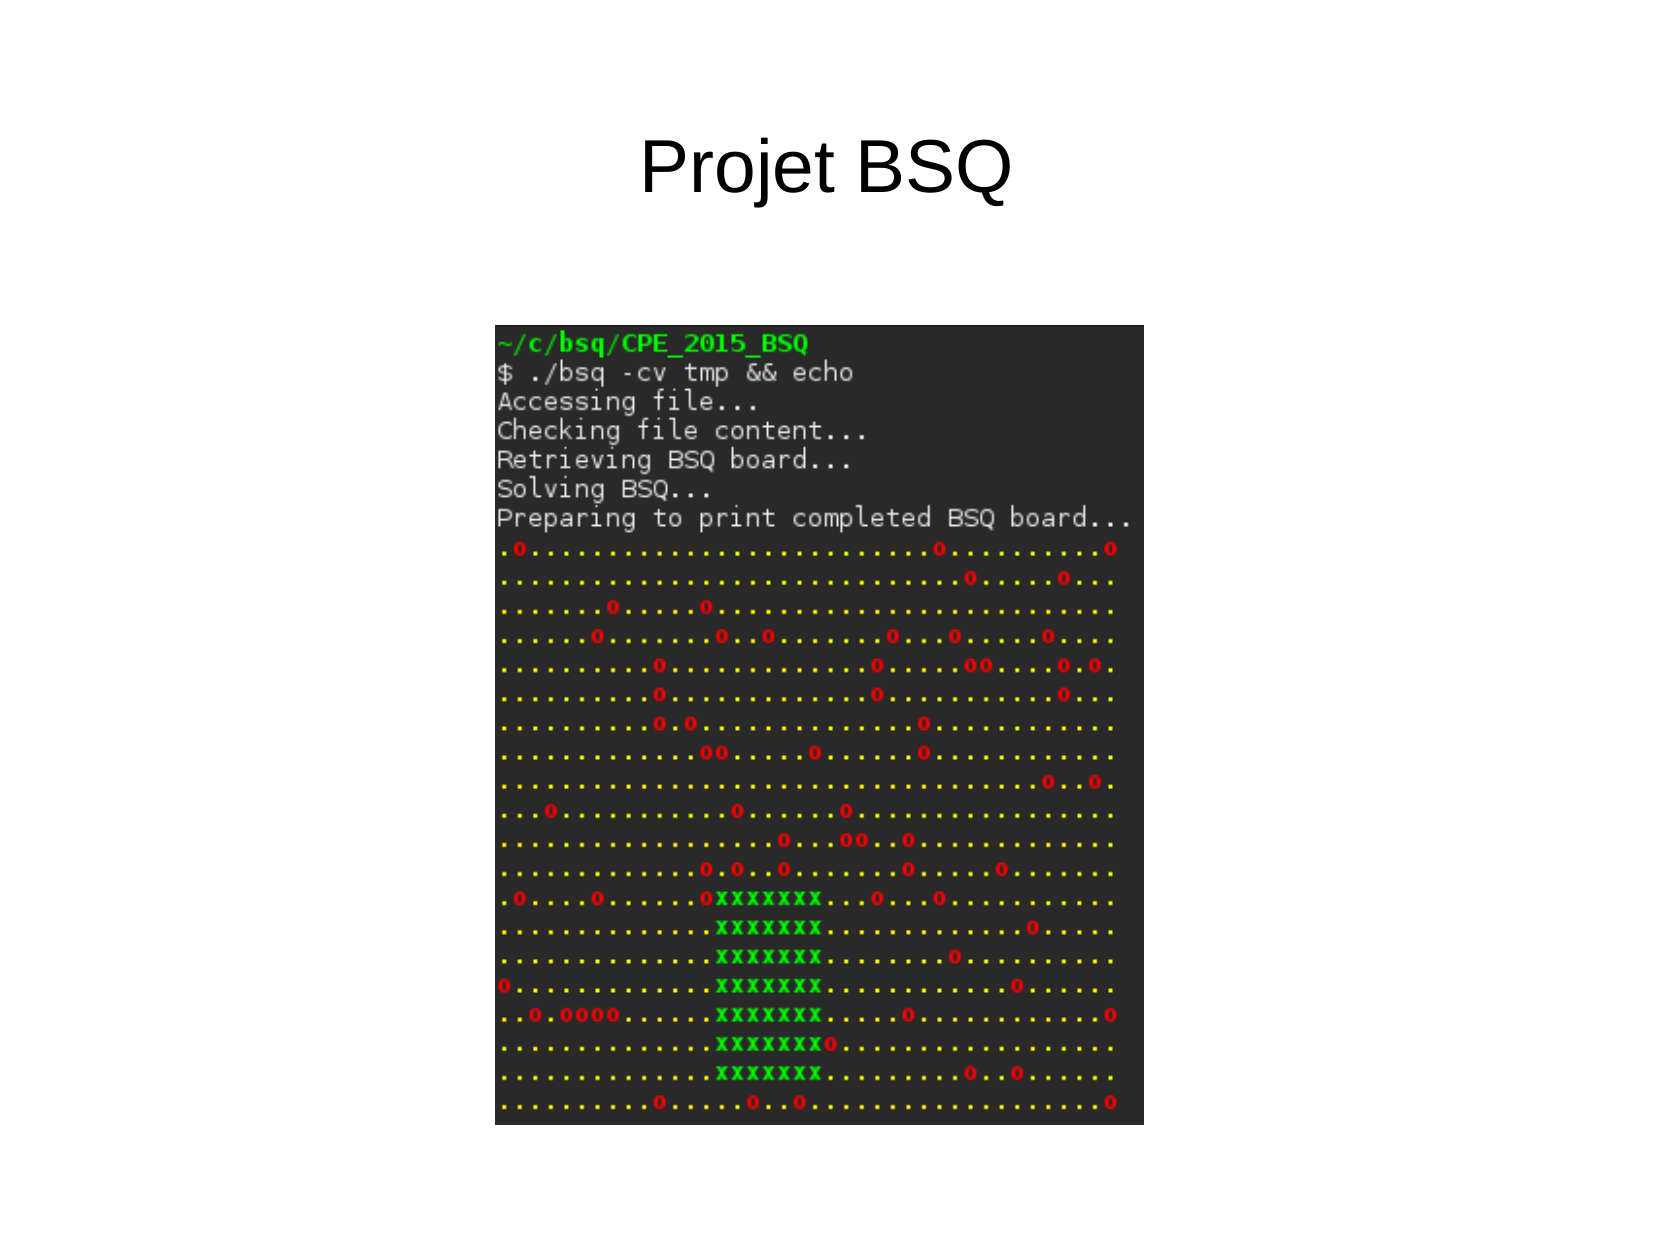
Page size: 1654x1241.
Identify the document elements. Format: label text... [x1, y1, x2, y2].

title Projet BSQ [82, 62, 1571, 271]
picture [495, 325, 1144, 1126]
